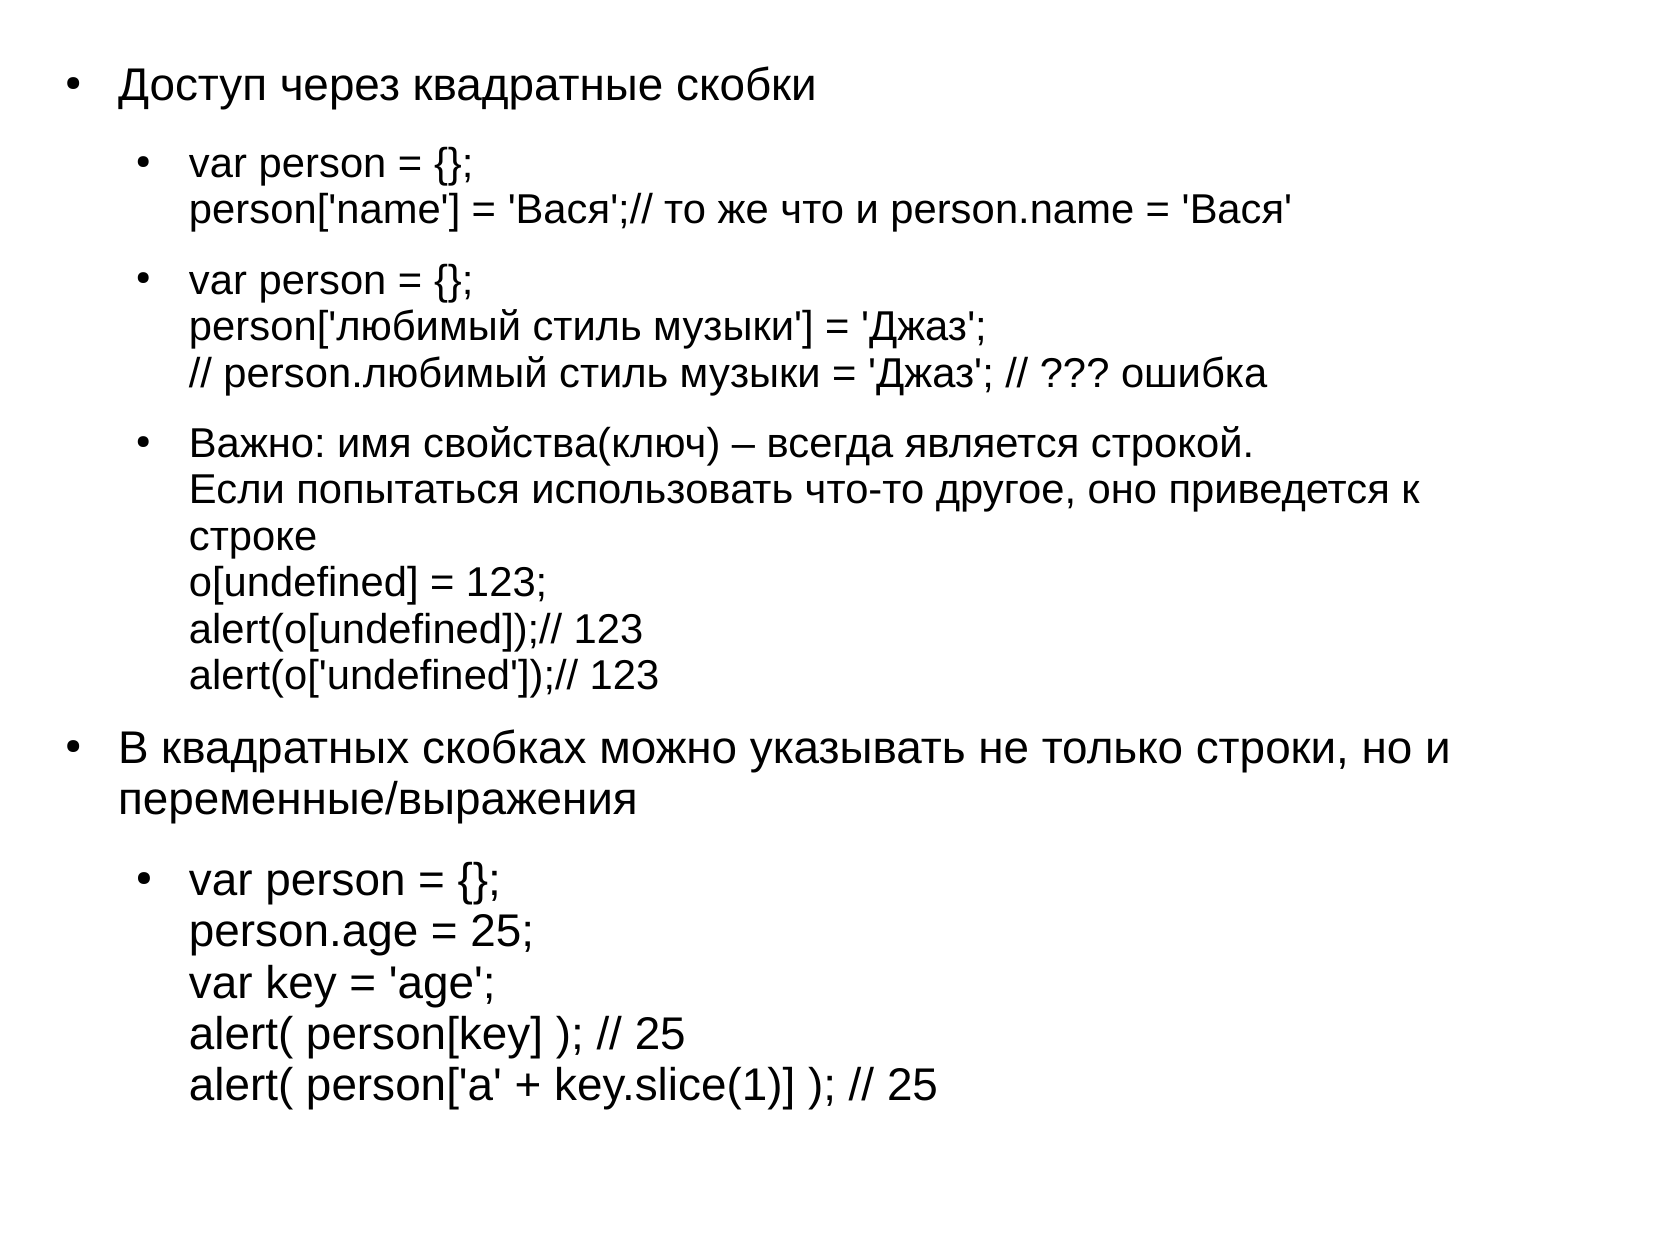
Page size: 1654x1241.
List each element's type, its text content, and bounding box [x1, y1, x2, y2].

list Доступ через квадратные скобки var person = {}; person['name'] = 'Вася';// то же что и person.name = 'Вася' var person = {}; person['любимый стиль музыки'] = 'Джаз'; // person.любимый стиль музыки = 'Джаз'; // ??? ошибка Важно: имя свойства(ключ) – всегда является строкой. Если попытаться использовать что-то другое, оно приведется к строке o[undefined] = 123; alert(o[undefined]);// 123 alert(o['undefined']);// 123 В квадратных скобках можно указывать не только строки, но и переменные/выражения var person = {}; person.age = 25; var key = 'age'; alert( person[key] ); // 25 alert( person['a' + key.slice(1)] ); // 25 [47, 59, 1536, 1112]
